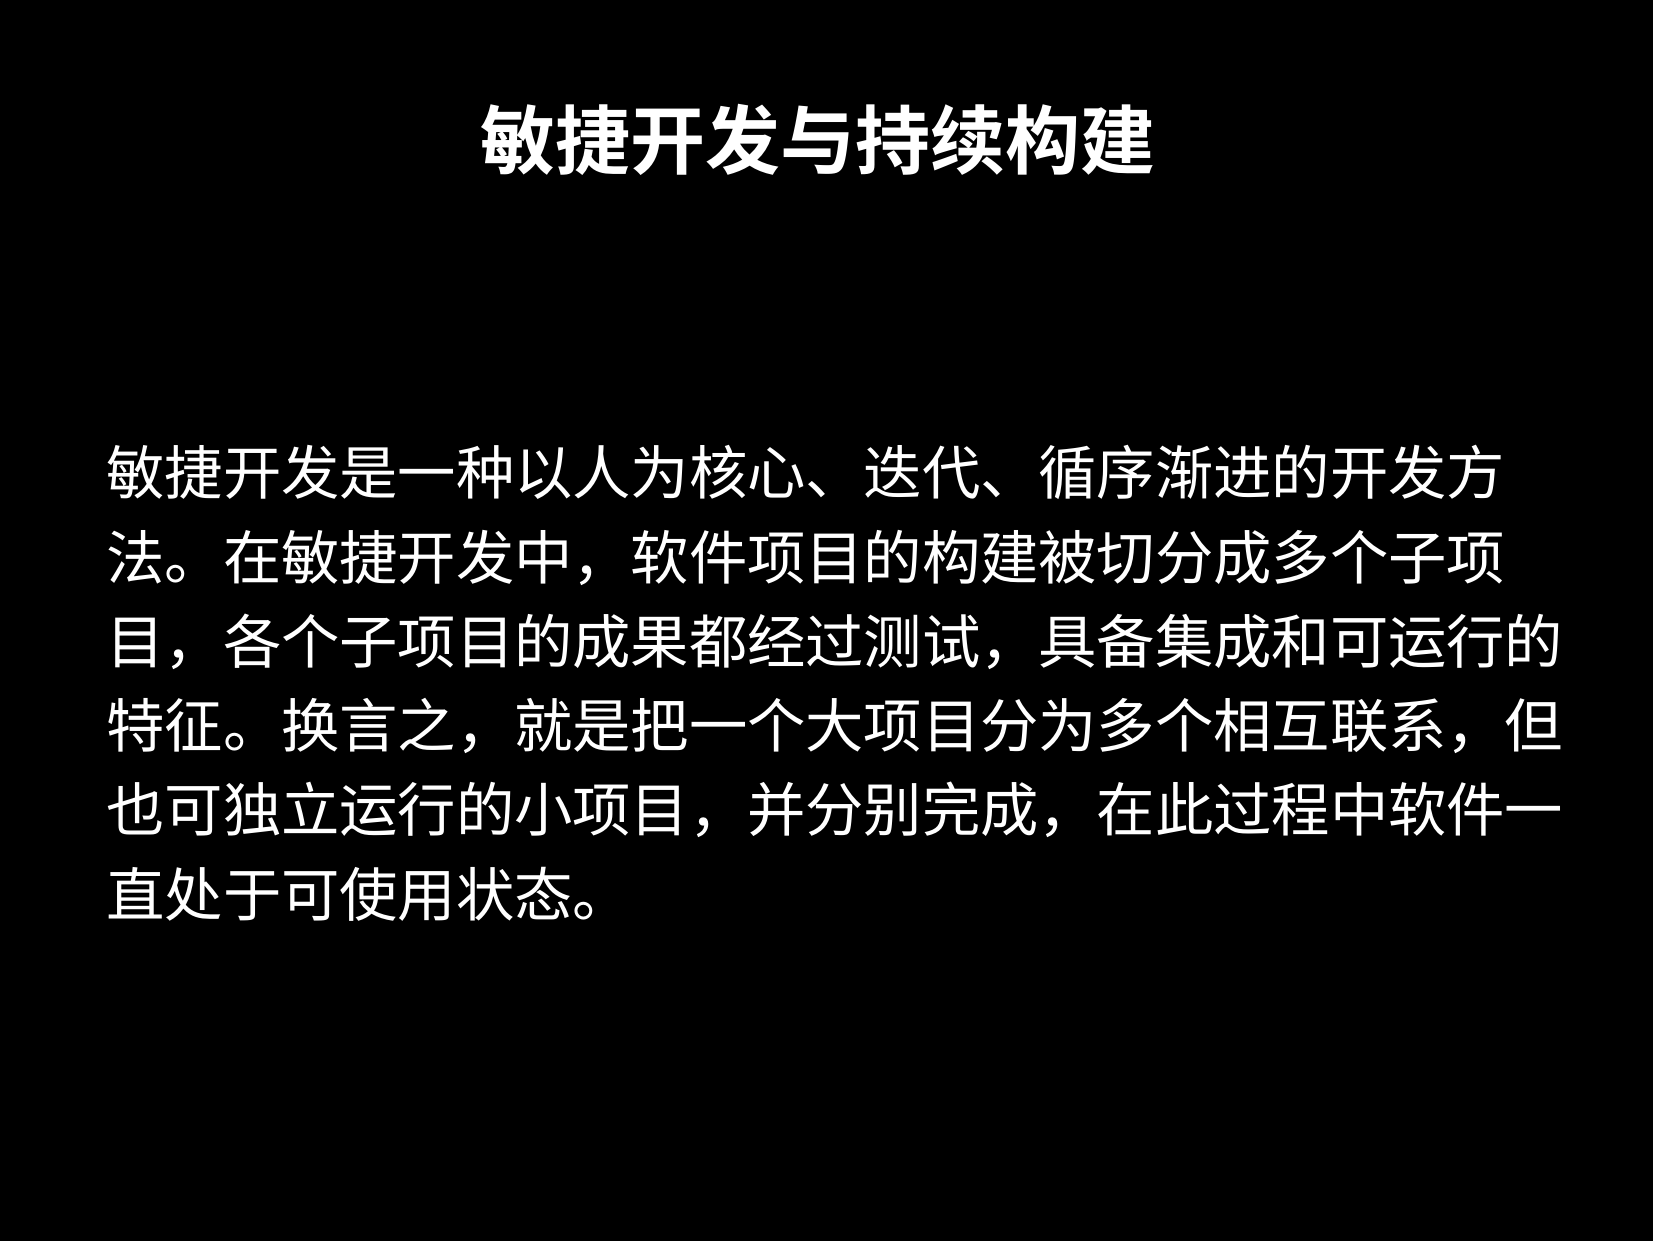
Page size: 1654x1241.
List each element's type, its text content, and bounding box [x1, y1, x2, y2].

text_box 敏捷开发与持续构建 [348, 74, 1288, 188]
text_box 敏捷开发是一种以人为核心、迭代、循序渐进的开发方法。在敏捷开发中，软件项目的构建被切分成多个子项目，各个子项目的成果都经过测试，具备集成和可运行的特征。换言之，就是把一个大项目分为多个相互联系，但也可独立运行的小项目，并分别完成，在此过程中软件一直处于可使用状态。 [91, 420, 1591, 824]
